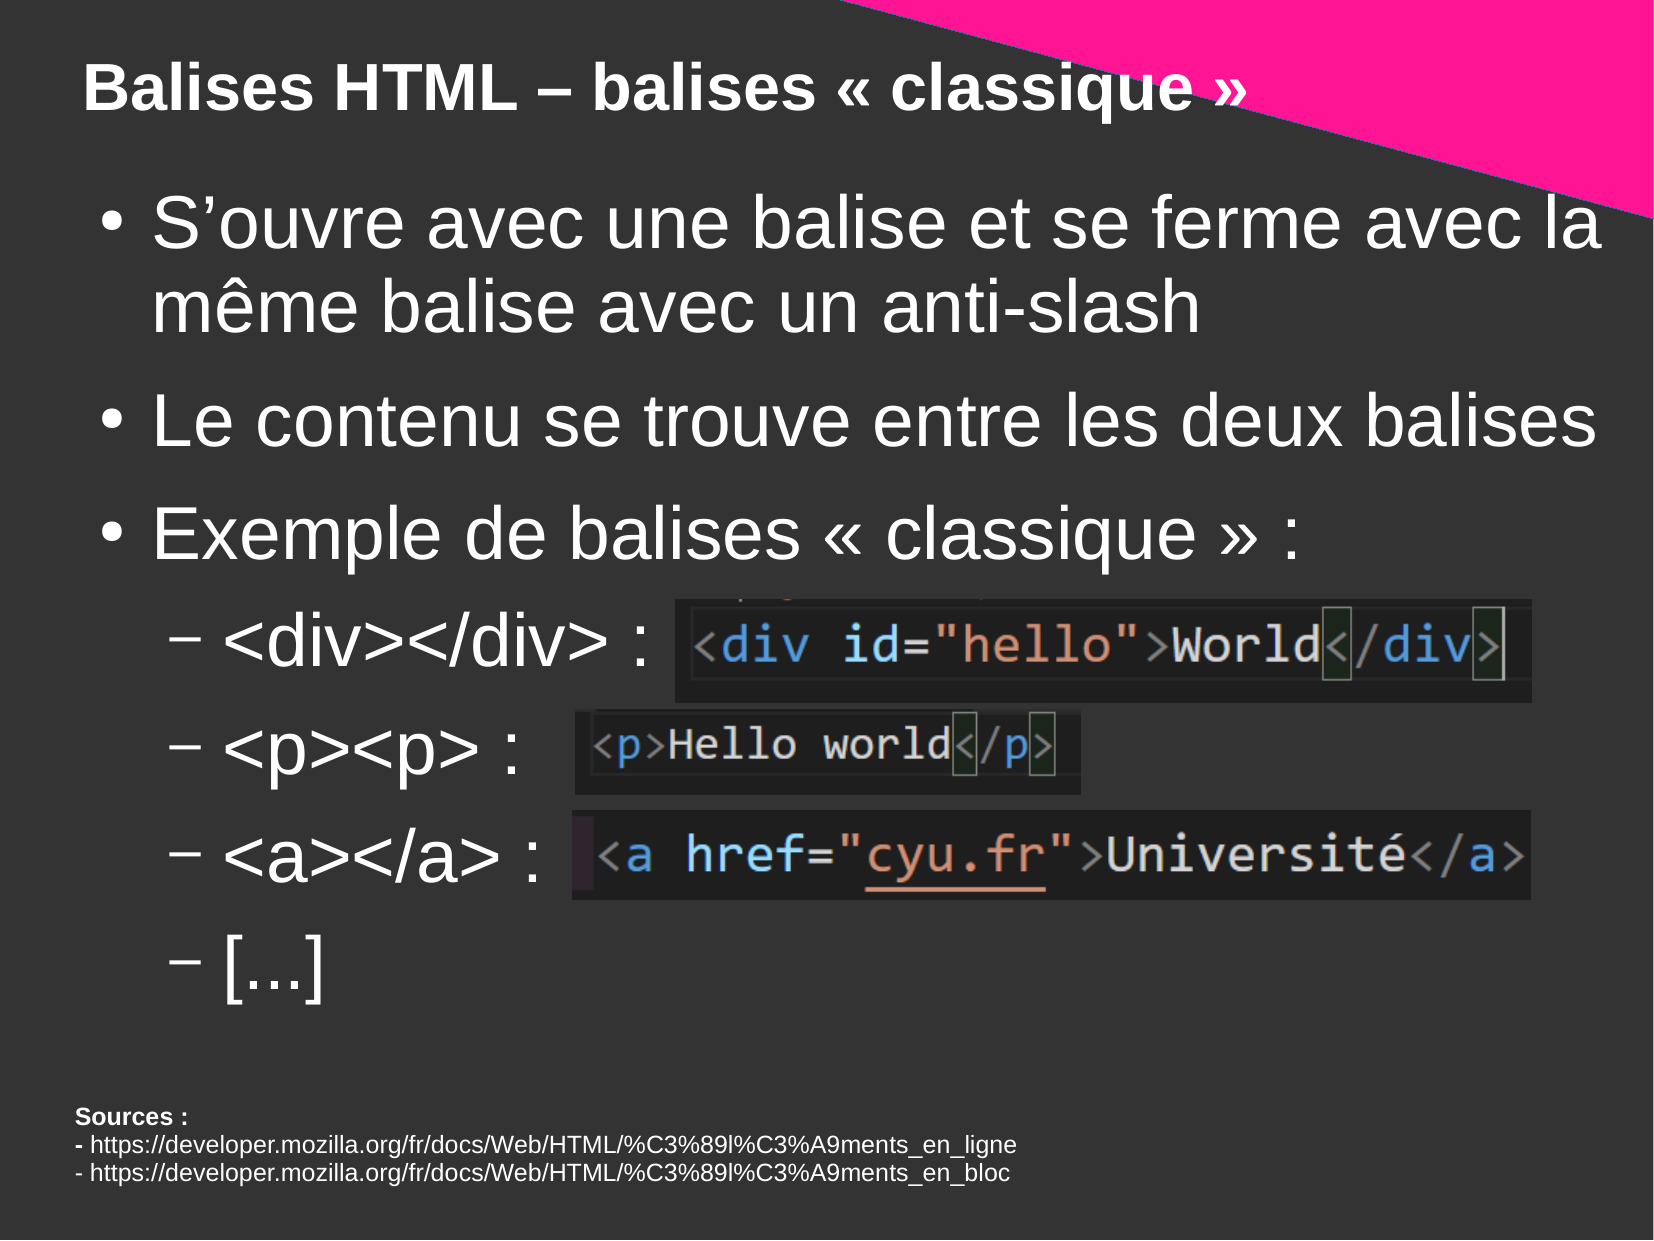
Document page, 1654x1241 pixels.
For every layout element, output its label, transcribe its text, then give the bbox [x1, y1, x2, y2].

list S’ouvre avec une balise et se ferme avec la même balise avec un anti-slash Le contenu se trouve entre les deux balises Exemple de balises « classique » : <div></div> : <p><p> : <a></a> : [...] [81, 180, 1621, 1036]
picture [572, 810, 1531, 901]
text_box [840, 0, 1654, 219]
picture [575, 709, 1081, 796]
picture [675, 599, 1532, 704]
text_box Sources : - https://developer.mozilla.org/fr/docs/Web/HTML/%C3%89l%C3%A9ments_en_ligne - https://developer.mozilla.org/fr/docs/Web/HTML/%C3%89l%C3%A9ments_en_bloc [60, 1095, 1546, 1208]
title Balises HTML – balises « classique » [82, 49, 1571, 153]
